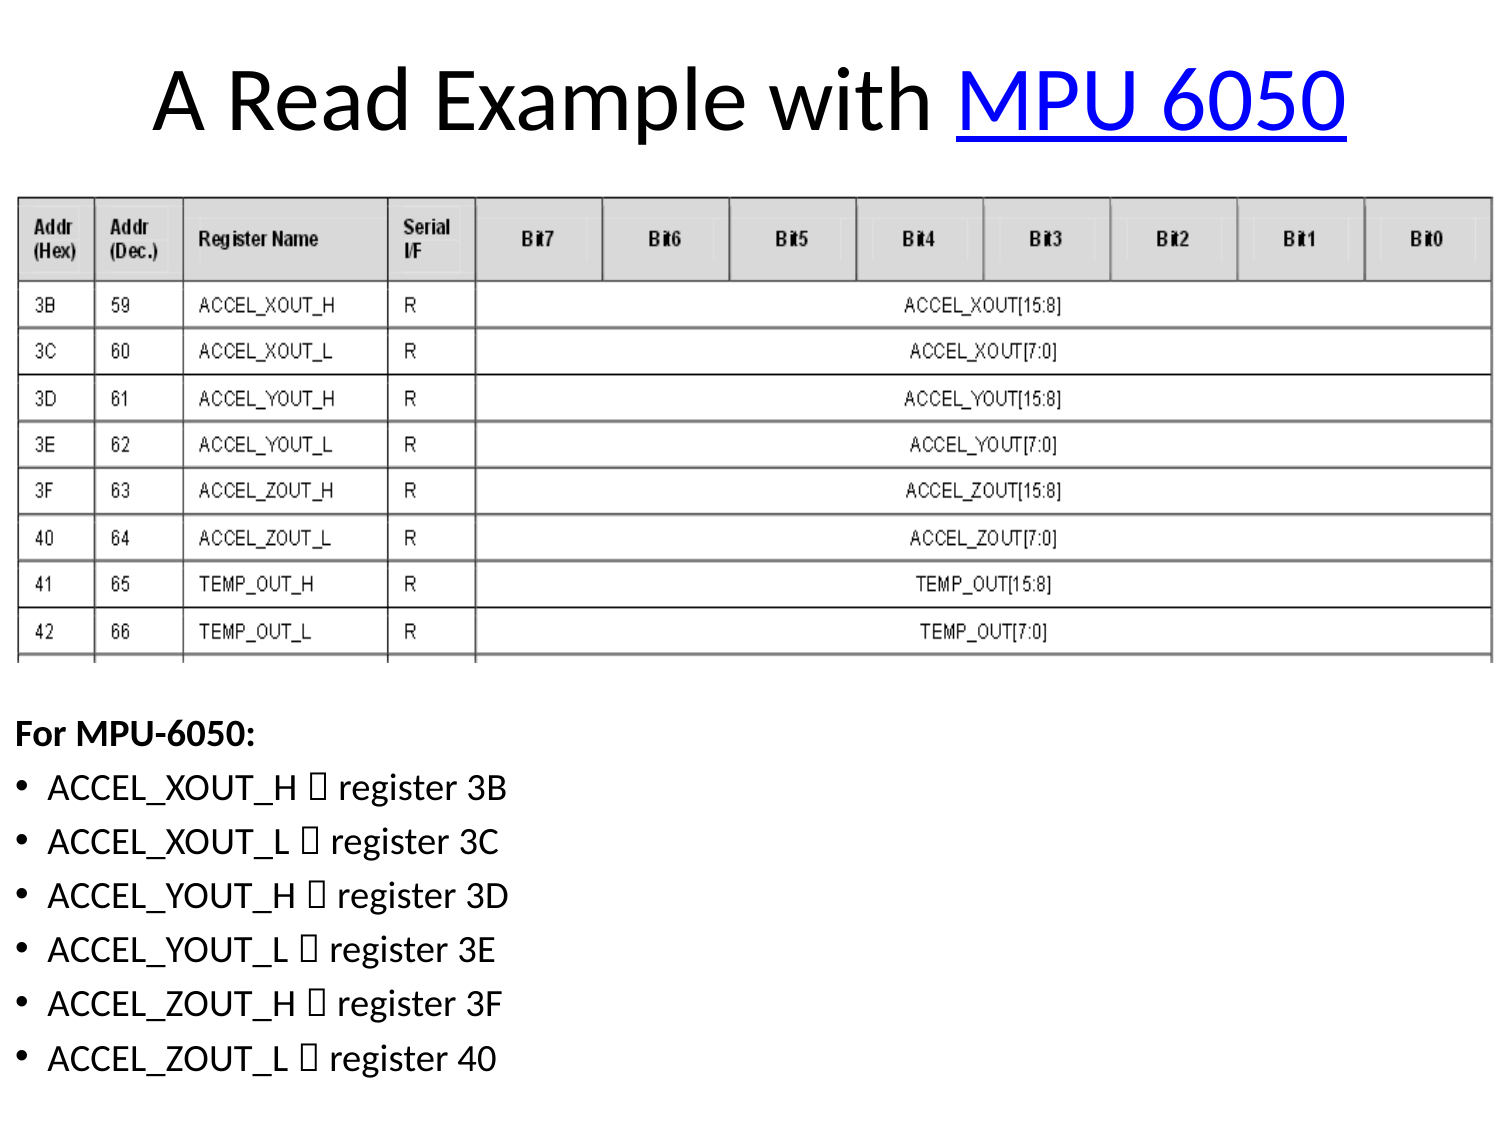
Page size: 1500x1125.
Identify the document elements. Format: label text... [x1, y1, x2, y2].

picture [5, 187, 1500, 663]
title A Read Example with MPU 6050 [75, 0, 1425, 187]
list For MPU-6050: ACCEL_XOUT_H  register 3B ACCEL_XOUT_L  register 3C ACCEL_YOUT_H  register 3D ACCEL_YOUT_L  register 3E ACCEL_ZOUT_H  register 3F ACCEL_ZOUT_L  register 40 [0, 699, 1500, 1088]
